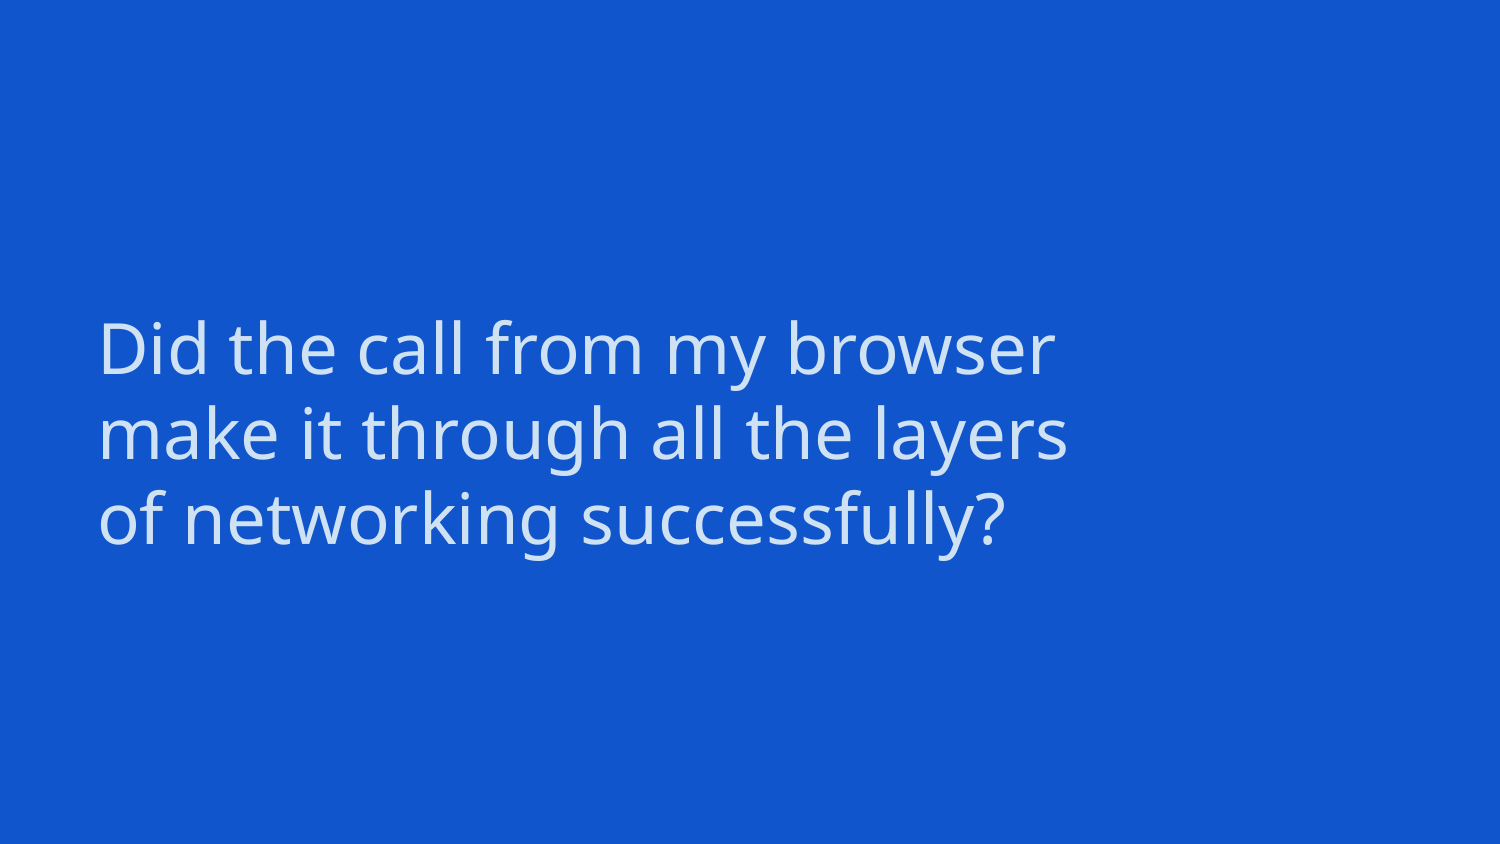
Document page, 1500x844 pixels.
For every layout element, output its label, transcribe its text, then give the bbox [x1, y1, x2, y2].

text_box Did the call from my browser make it through all the layers of networking successfully? [82, 288, 1098, 720]
